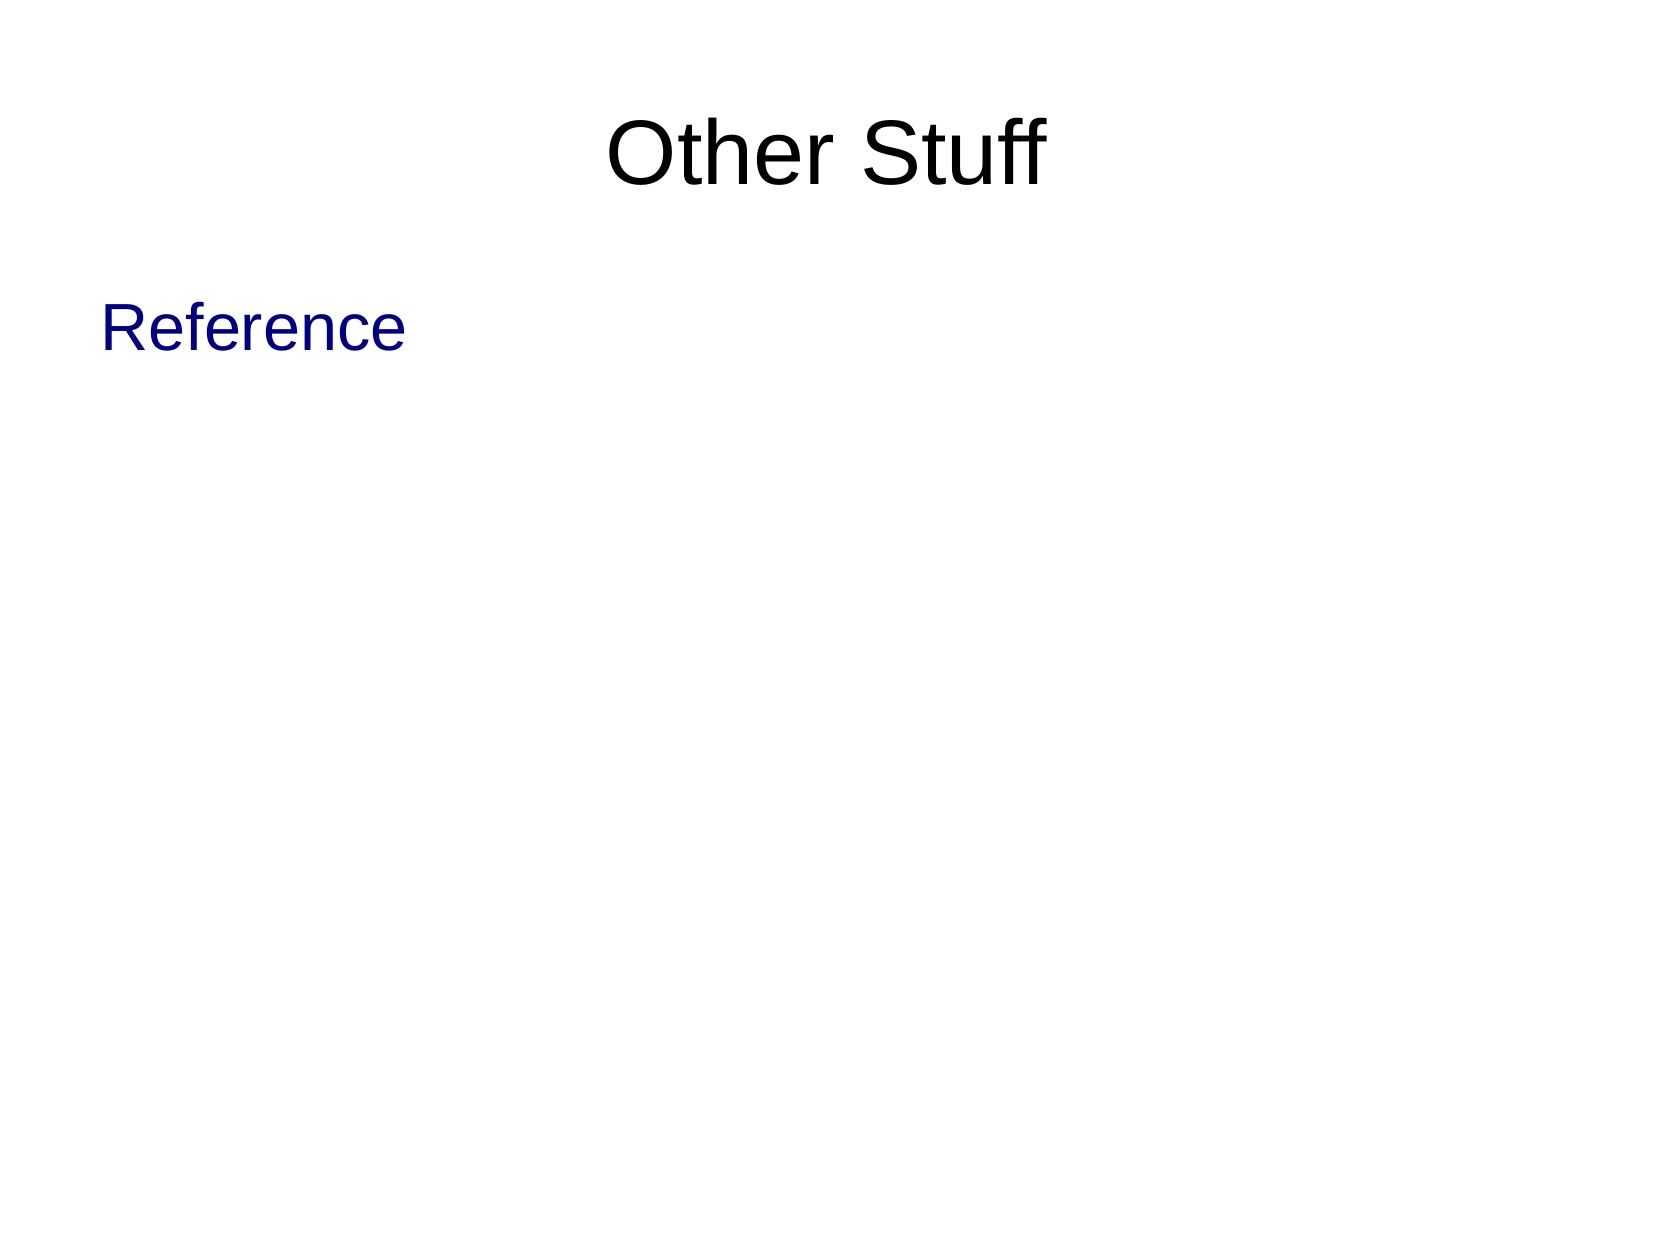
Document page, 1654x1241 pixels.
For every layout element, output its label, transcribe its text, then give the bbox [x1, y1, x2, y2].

title Other Stuff [82, 56, 1571, 250]
list Reference [82, 290, 1571, 1094]
